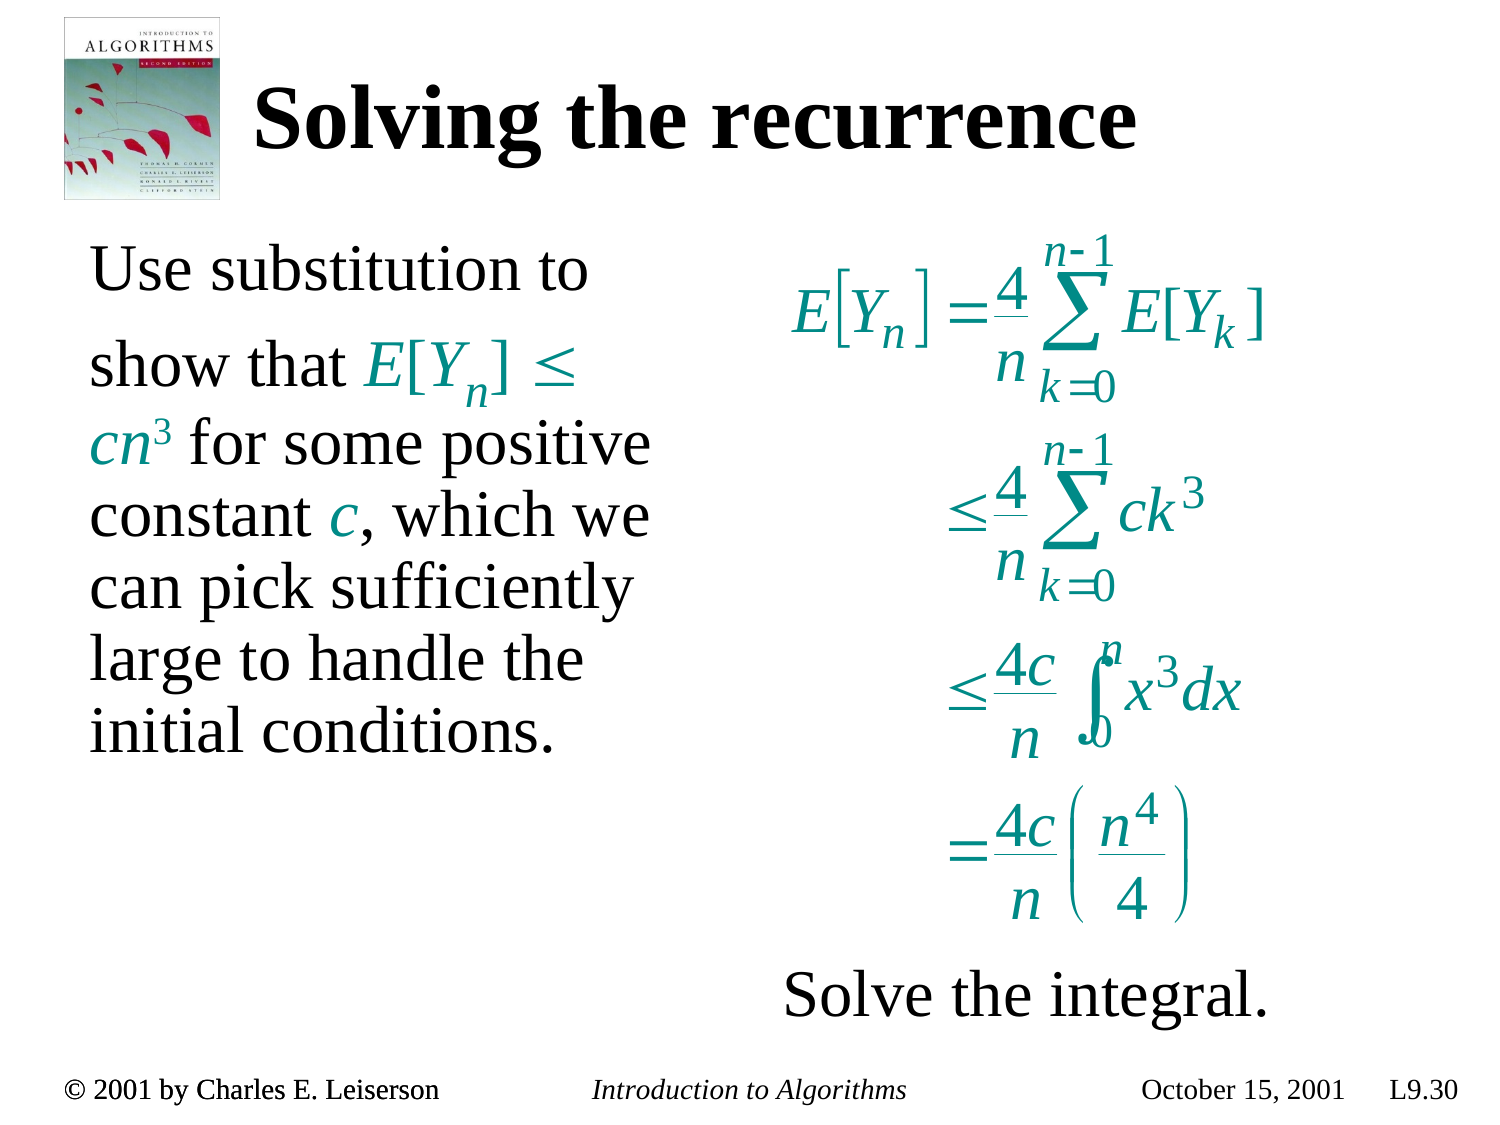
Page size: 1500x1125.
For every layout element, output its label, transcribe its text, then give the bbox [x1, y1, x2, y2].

text_box Use substitution to show that E[Yn]  cn3 for some positive constant c, which we can pick sufficiently large to handle the initial conditions. [75, 224, 691, 775]
text_box Solving the recurrence [237, 24, 1476, 213]
text_box Introduction to Algorithms [577, 1062, 923, 1113]
text_box October 15, 2001 L9.<number> [1033, 1062, 1474, 1113]
chart [787, 224, 1265, 927]
picture [64, 17, 220, 200]
text_box Solve the integral. [767, 942, 1286, 1038]
